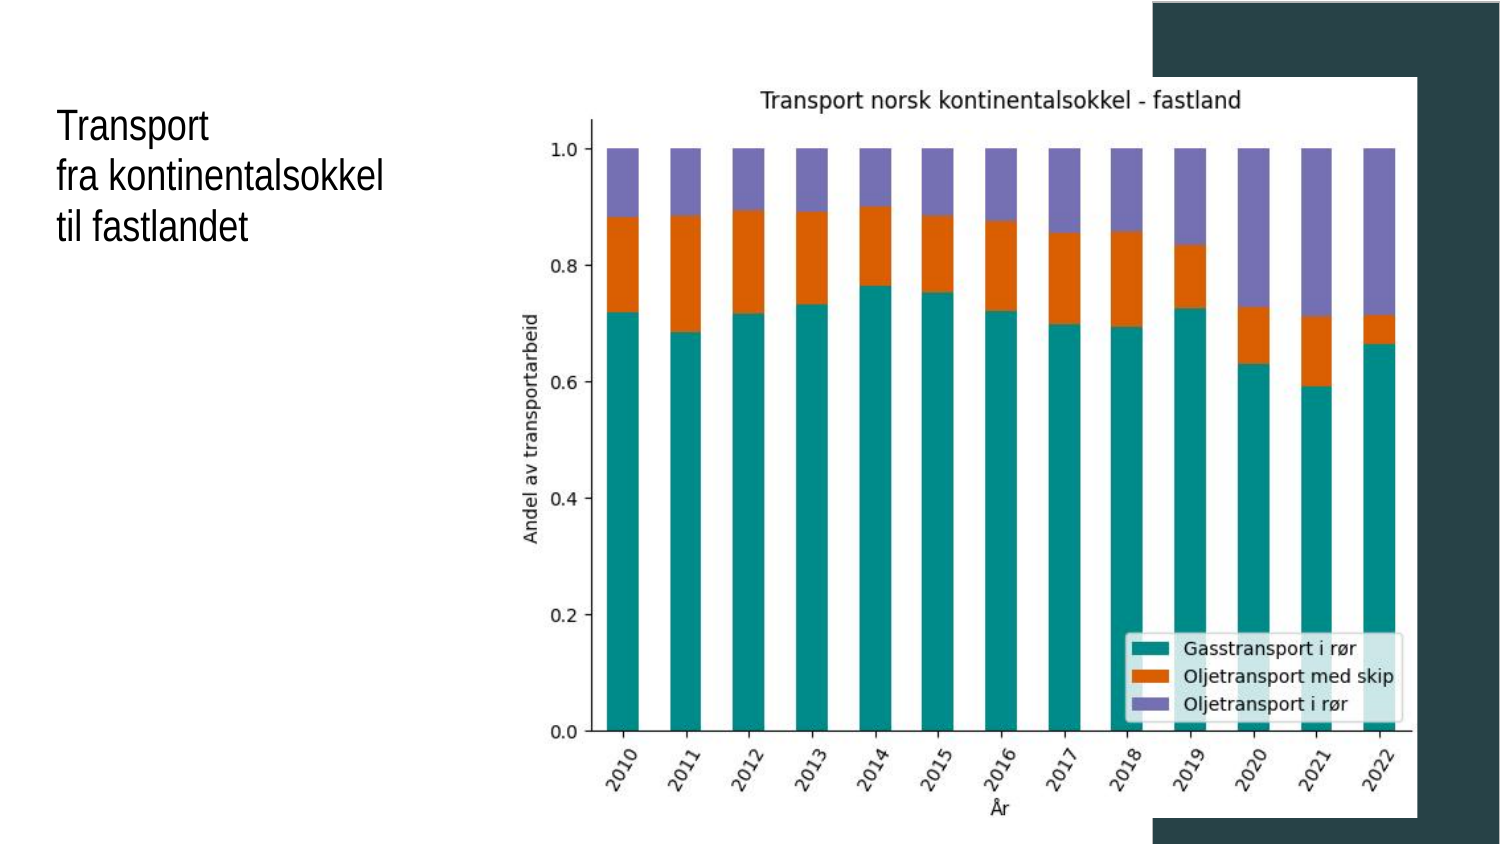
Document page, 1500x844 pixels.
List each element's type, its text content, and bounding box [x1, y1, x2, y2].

title Transport fra kontinentalsokkel til fastlandet [41, 82, 501, 266]
text_box [1152, 2, 1500, 844]
picture [501, 77, 1418, 827]
